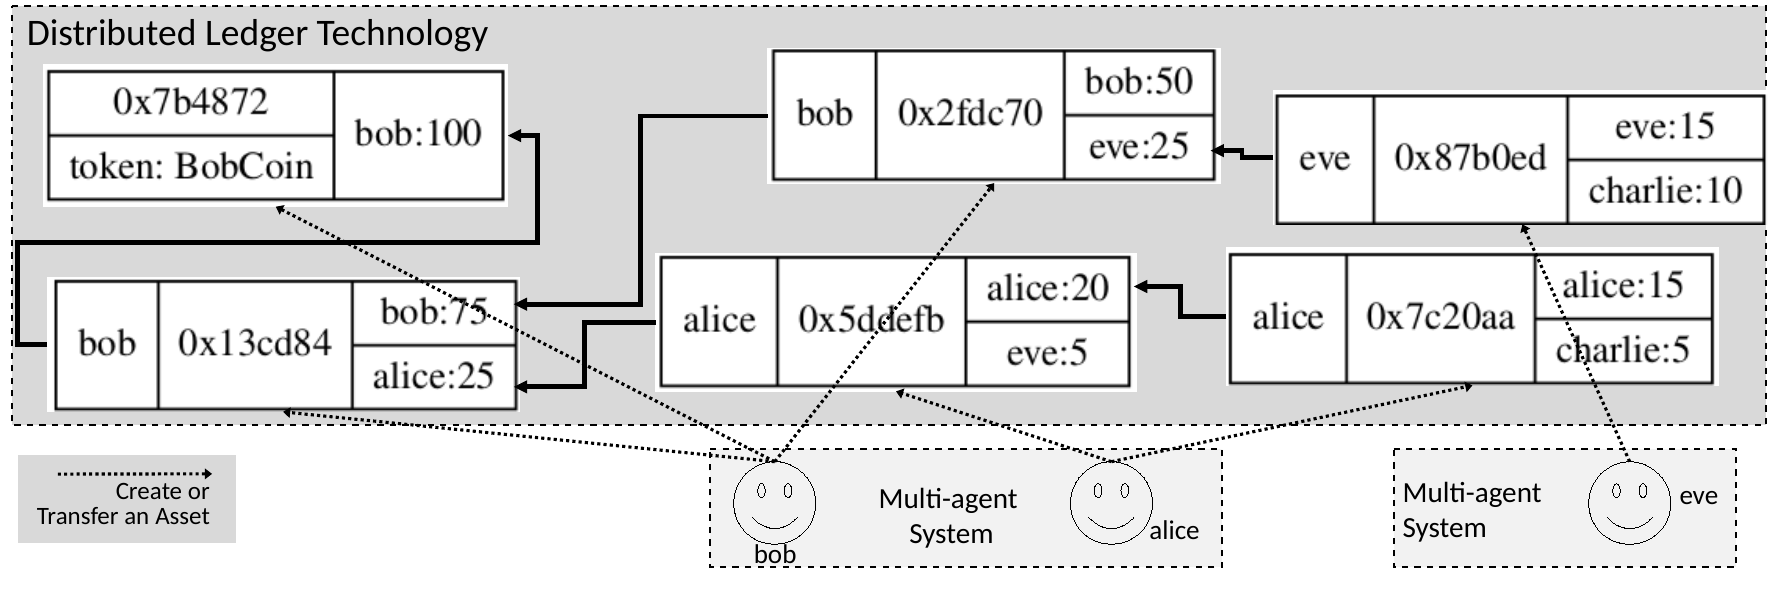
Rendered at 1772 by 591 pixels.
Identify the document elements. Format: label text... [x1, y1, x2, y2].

text_box Multi-agent System [863, 471, 1059, 557]
picture [47, 277, 520, 412]
text_box Distributed Ledger Technology [11, 0, 680, 61]
picture [1273, 90, 1772, 225]
text_box bob [738, 535, 821, 585]
picture [1226, 247, 1719, 386]
text_box Create or Transfer an Asset [18, 473, 225, 538]
picture [767, 48, 1221, 184]
text_box eve [1664, 476, 1747, 551]
text_box [1394, 449, 1736, 567]
text_box Multi-agent System [1387, 465, 1583, 551]
text_box alice [1134, 512, 1217, 562]
picture [655, 253, 1137, 392]
text_box [18, 455, 236, 543]
text_box [710, 449, 1222, 567]
picture [43, 64, 508, 207]
text_box [12, 6, 1766, 425]
